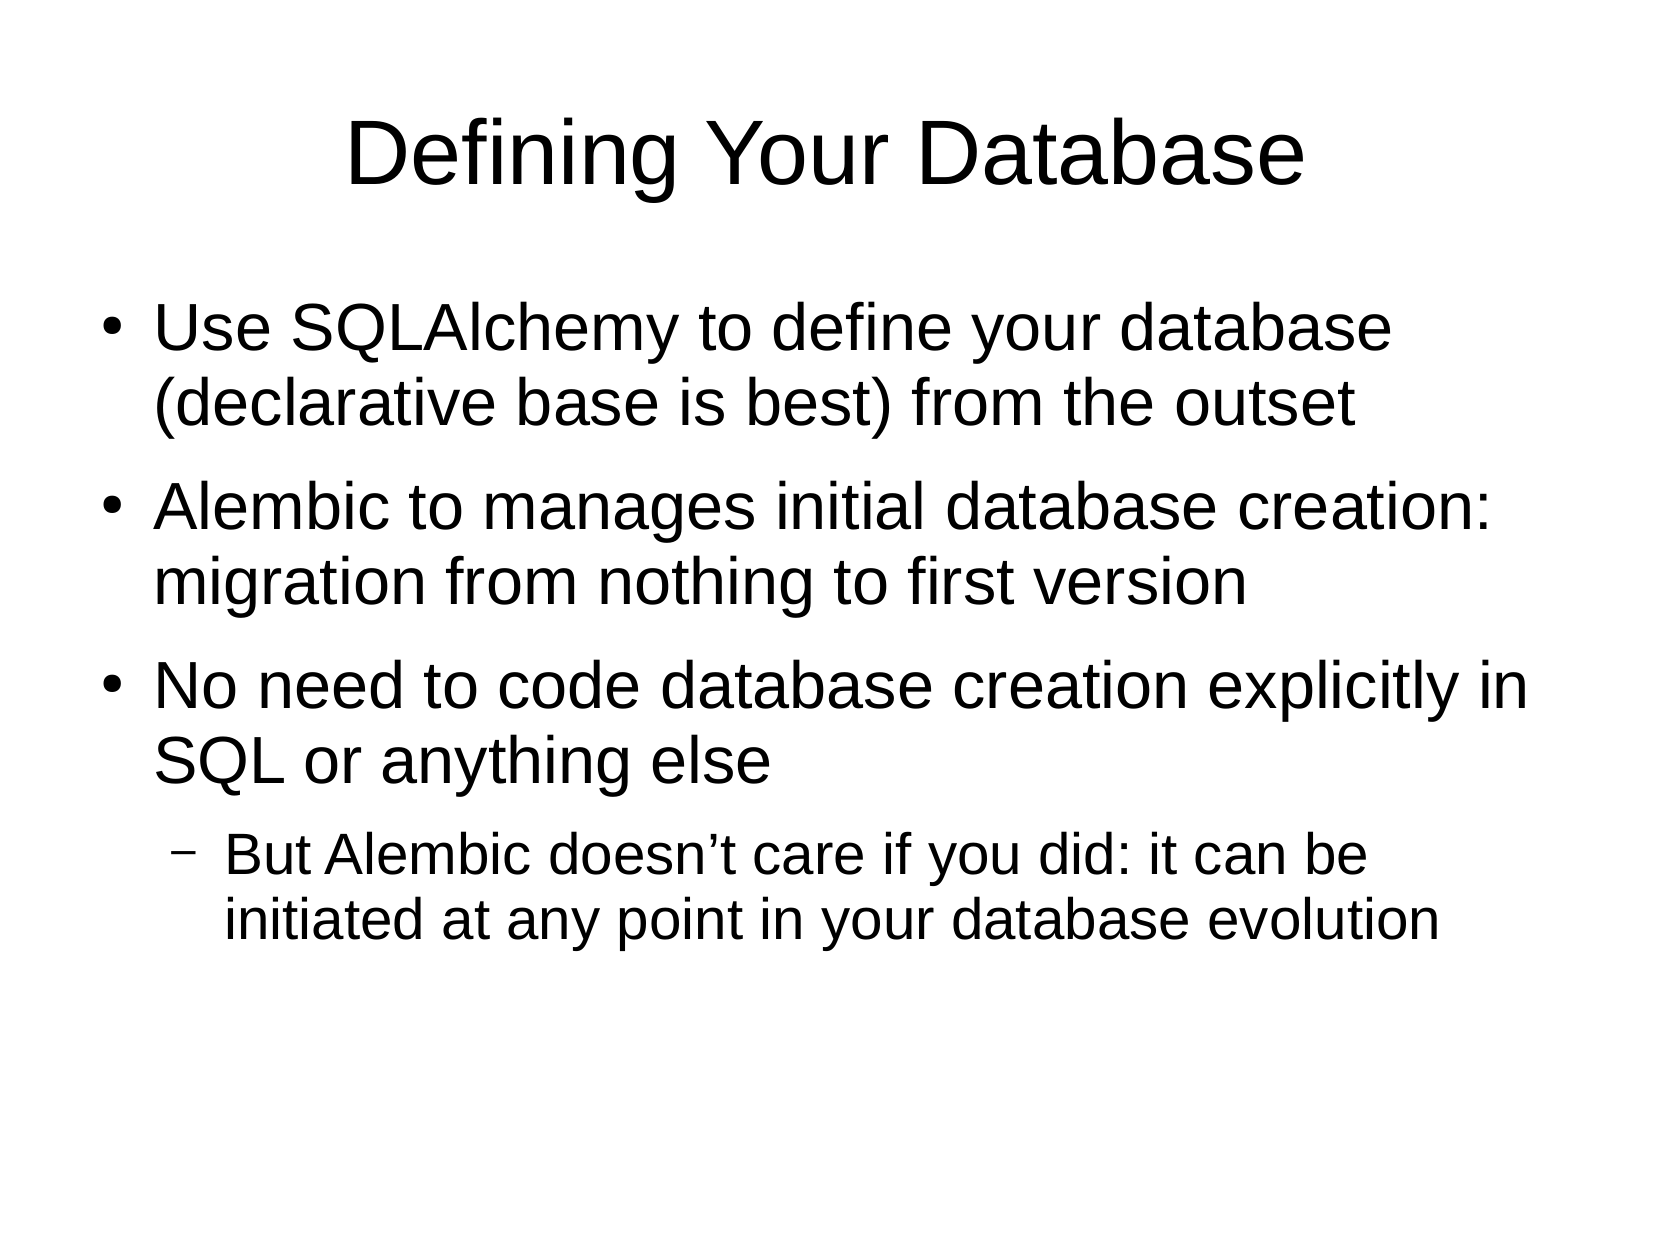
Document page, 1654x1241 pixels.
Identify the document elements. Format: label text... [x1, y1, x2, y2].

title Defining Your Database [82, 49, 1571, 257]
list Use SQLAlchemy to define your database (declarative base is best) from the outset Alembic to manages initial database creation: migration from nothing to first version No need to code database creation explicitly in SQL or anything else But Alembic doesn’t care if you did: it can be initiated at any point in your database evolution [82, 290, 1571, 1010]
